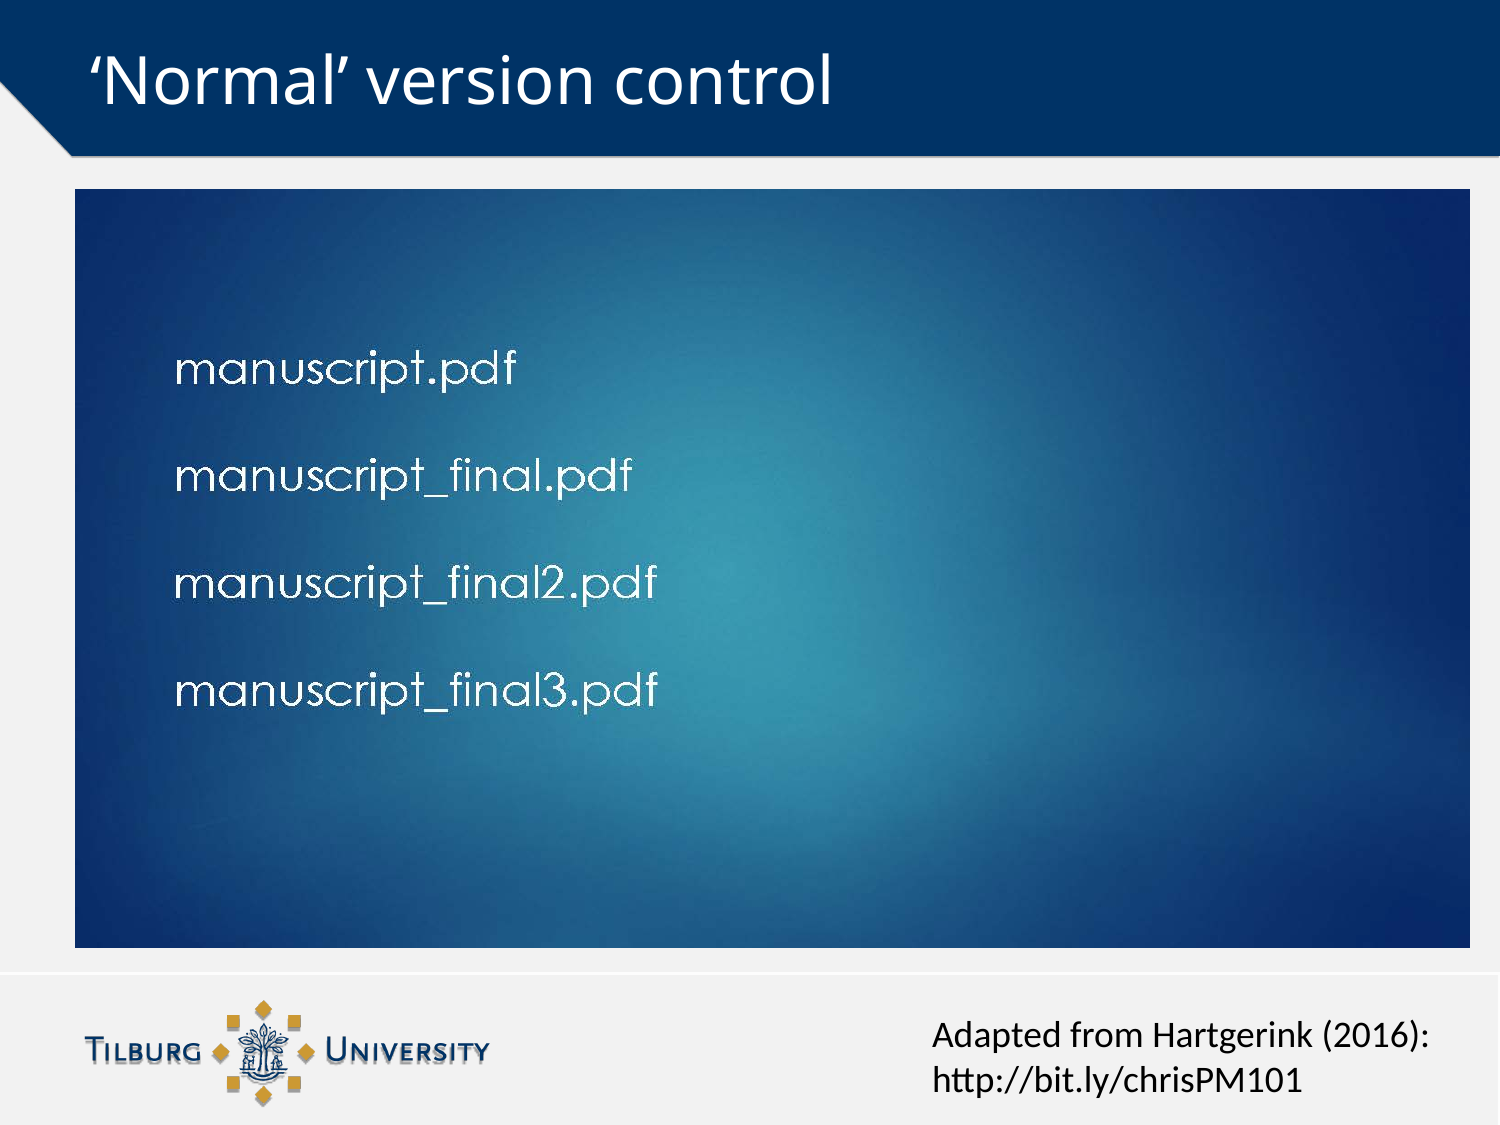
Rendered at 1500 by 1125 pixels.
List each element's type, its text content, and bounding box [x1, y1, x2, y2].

picture [75, 189, 1470, 948]
text_box Adapted from Hartgerink (2016): http://bit.ly/chrisPM101 [917, 1002, 1454, 1109]
title ‘Normal’ version control [75, 0, 1426, 156]
